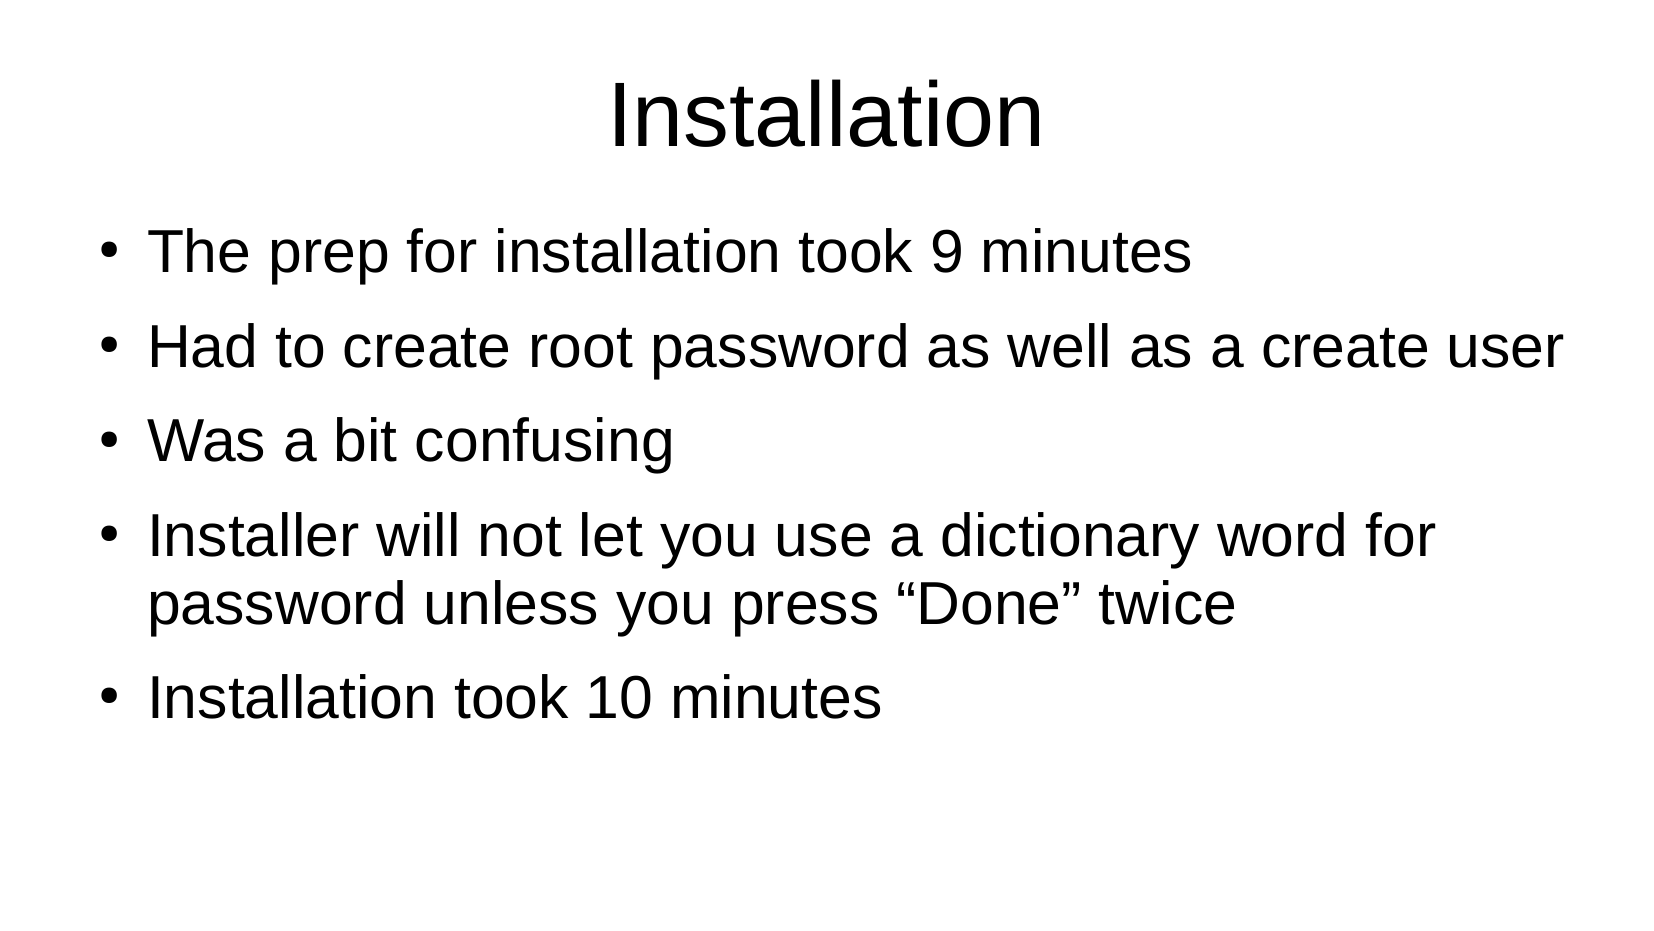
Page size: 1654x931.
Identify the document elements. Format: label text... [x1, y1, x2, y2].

list The prep for installation took 9 minutes Had to create root password as well as a create user Was a bit confusing Installer will not let you use a dictionary word for password unless you press “Done” twice Installation took 10 minutes [82, 217, 1571, 758]
title Installation [82, 37, 1571, 193]
